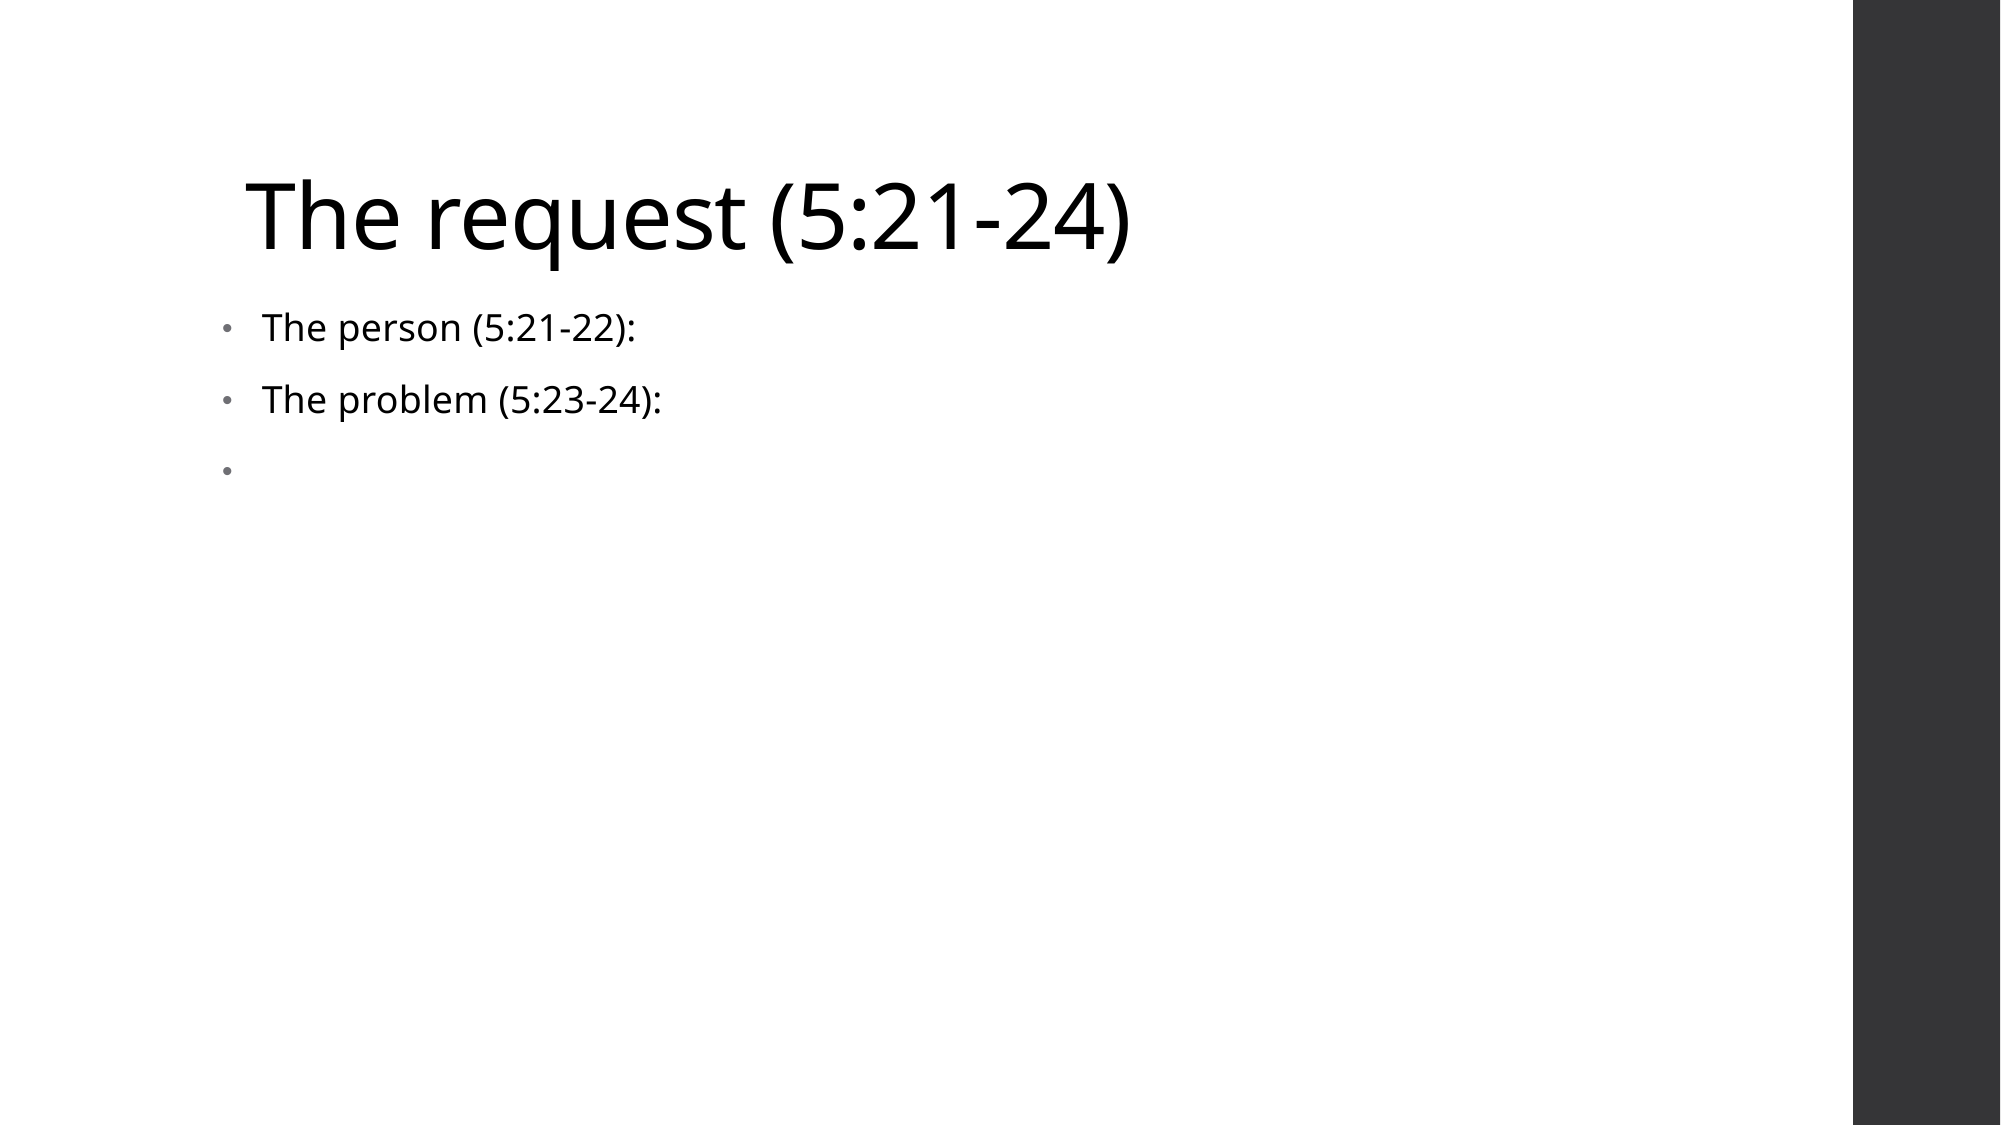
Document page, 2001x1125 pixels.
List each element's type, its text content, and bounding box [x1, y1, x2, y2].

list The person (5:21-22): The problem (5:23-24): [206, 299, 1617, 1014]
title The request (5:21-24) [206, 60, 1797, 278]
